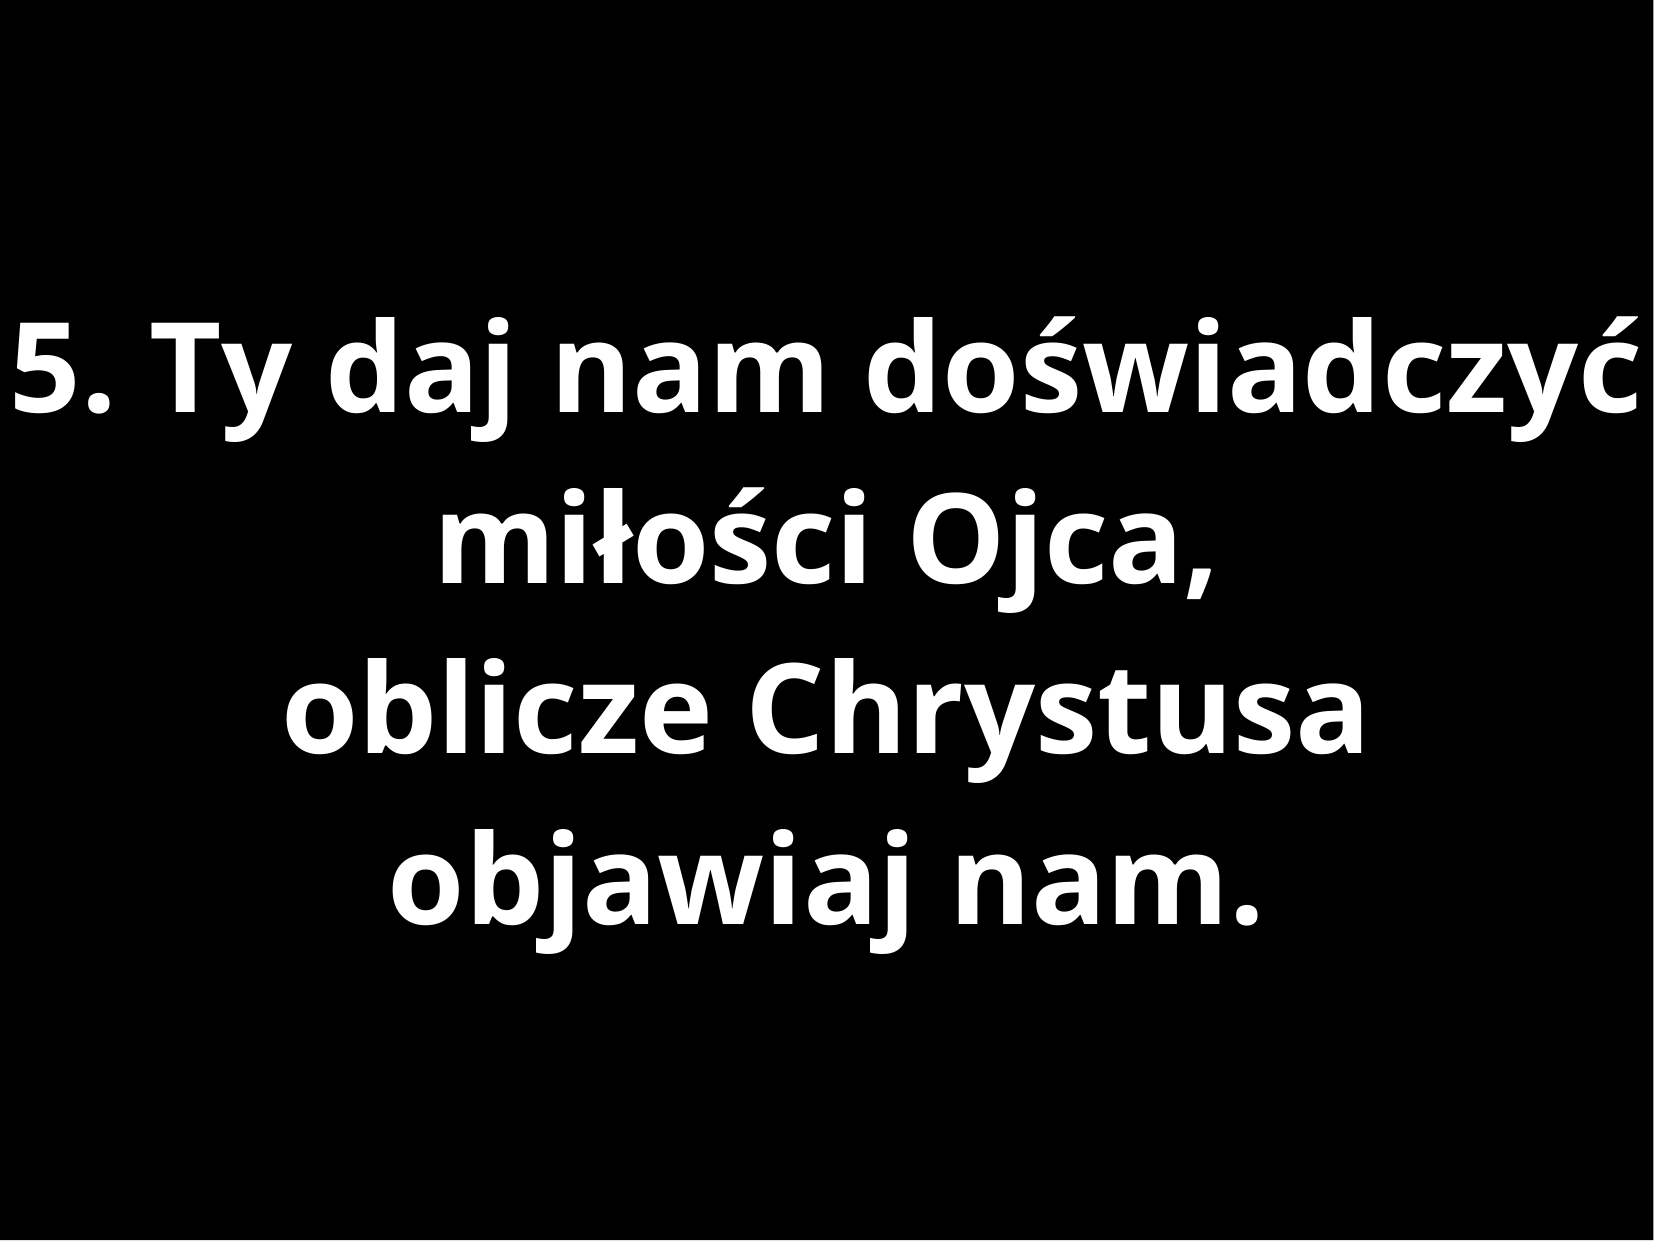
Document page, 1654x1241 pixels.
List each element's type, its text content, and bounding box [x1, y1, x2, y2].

title 5. Ty daj nam doświadczyć miłości Ojca, oblicze Chrystusa objawiaj nam. [0, 0, 1654, 1241]
